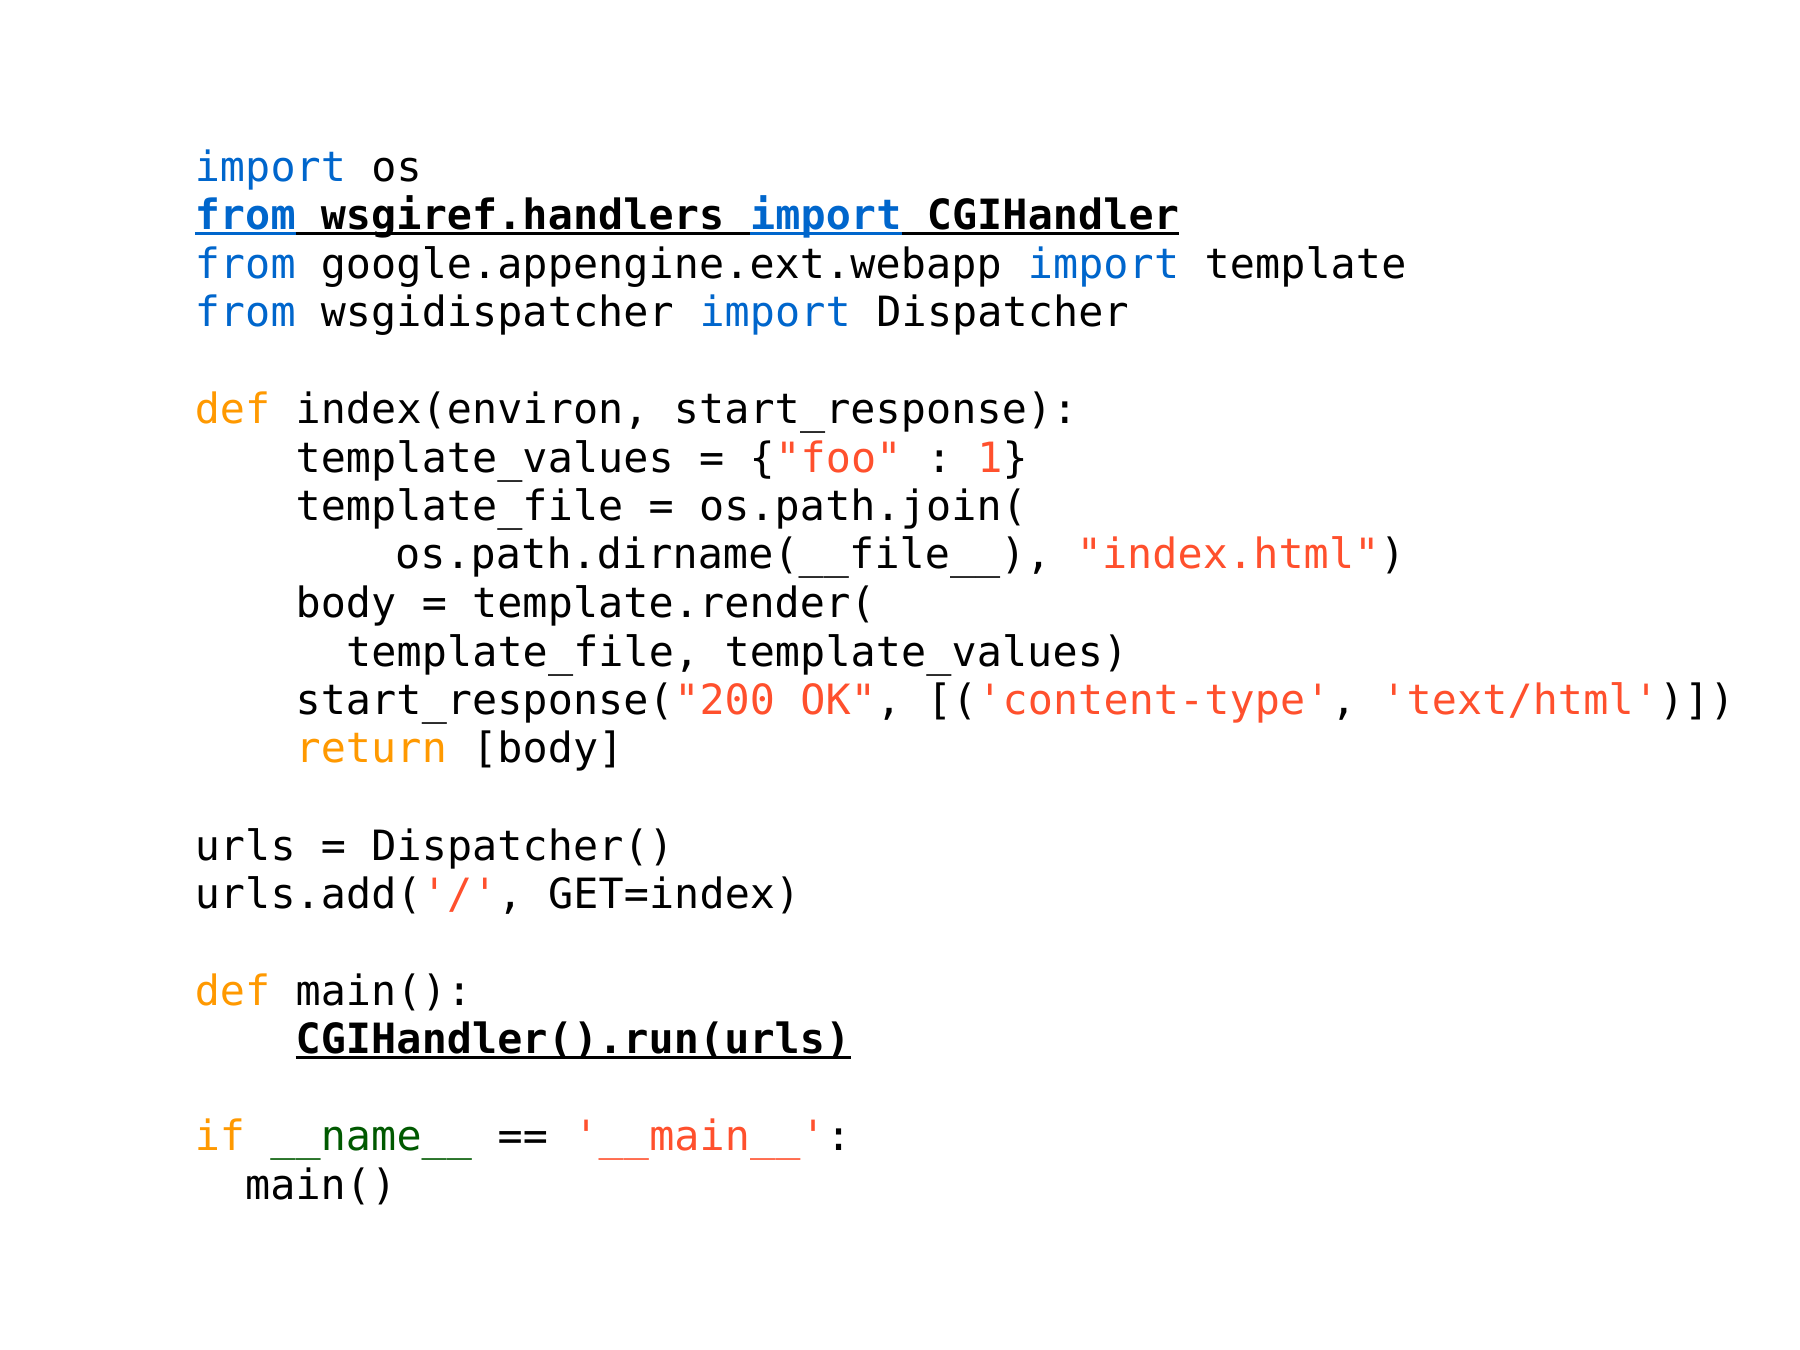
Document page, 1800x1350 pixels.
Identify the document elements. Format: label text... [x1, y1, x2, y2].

text_box import os from wsgiref.handlers import CGIHandler from google.appengine.ext.webapp import template from wsgidispatcher import Dispatcher def index(environ, start_response): template_values = {"foo" : 1} template_file = os.path.join( os.path.dirname(__file__), "index.html") body = template.render( template_file, template_values) start_response("200 OK", [('content-type', 'text/html')]) return [body] urls = Dispatcher() urls.add('/', GET=index) def main(): CGIHandler().run(urls) if __name__ == '__main__': main() [179, 134, 1800, 1236]
